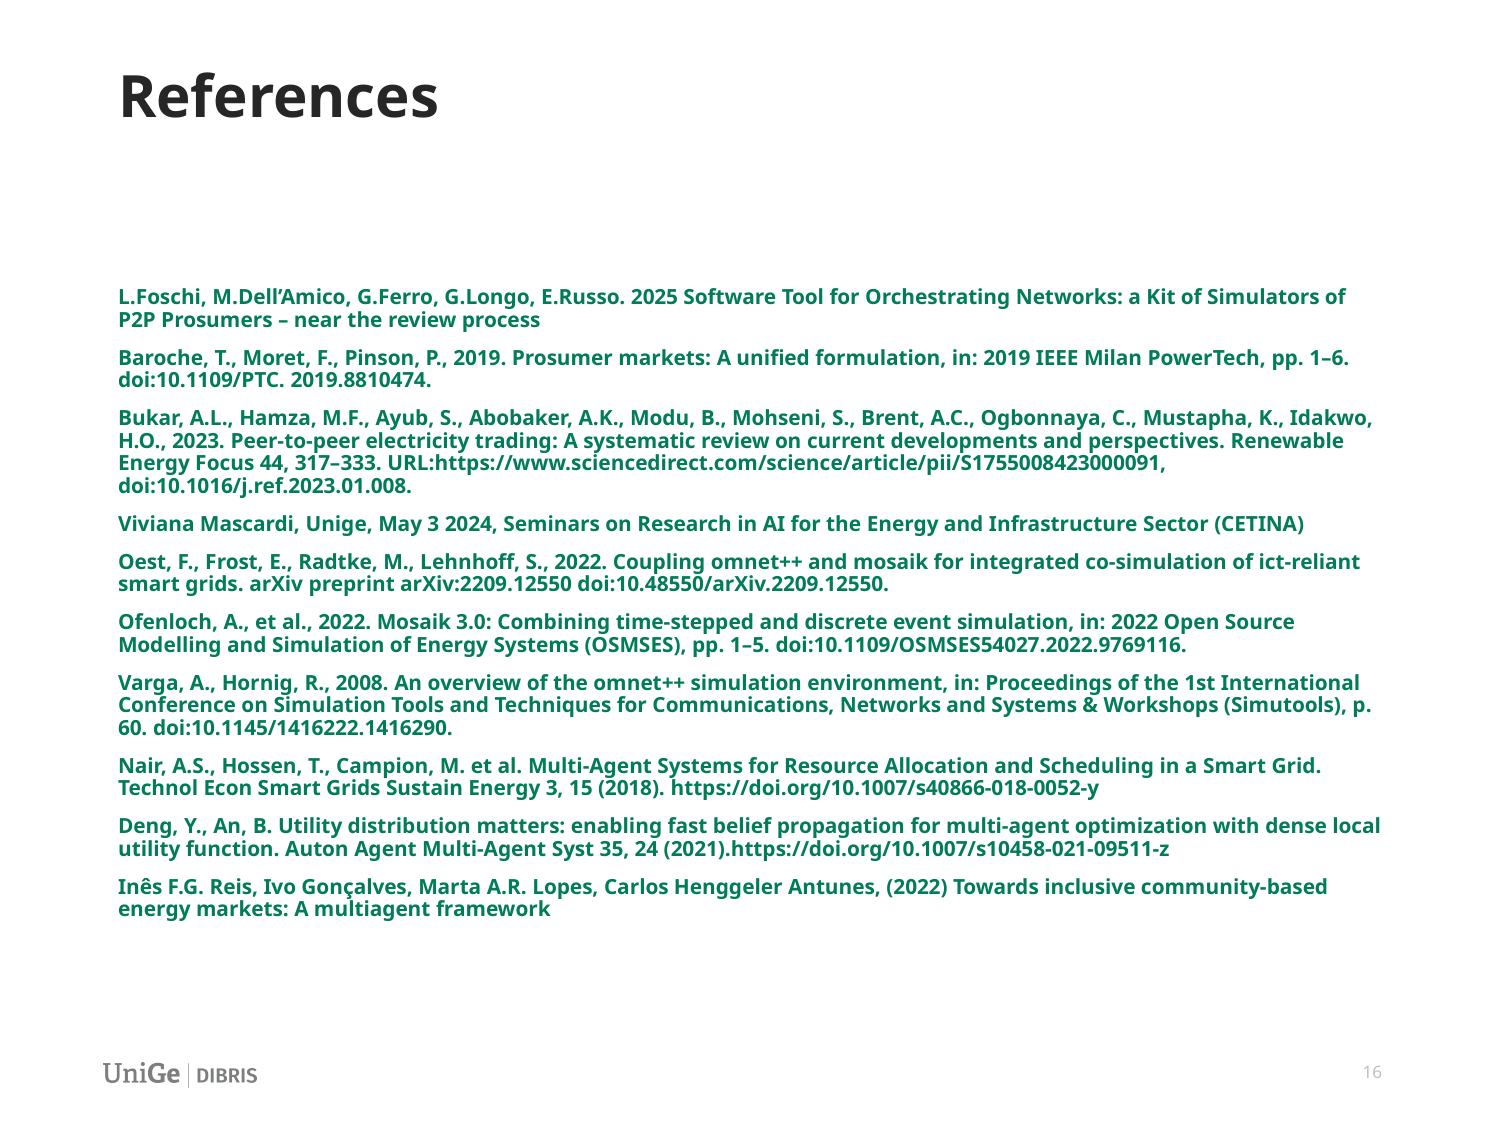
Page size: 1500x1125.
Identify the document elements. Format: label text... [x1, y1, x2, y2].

list L.Foschi, M.Dell’Amico, G.Ferro, G.Longo, E.Russo. 2025 Software Tool for Orchestrating Networks: a Kit of Simulators of P2P Prosumers – near the review process Baroche, T., Moret, F., Pinson, P., 2019. Prosumer markets: A unified formulation, in: 2019 IEEE Milan PowerTech, pp. 1–6. doi:10.1109/PTC. 2019.8810474. Bukar, A.L., Hamza, M.F., Ayub, S., Abobaker, A.K., Modu, B., Mohseni, S., Brent, A.C., Ogbonnaya, C., Mustapha, K., Idakwo, H.O., 2023. Peer-to-peer electricity trading: A systematic review on current developments and perspectives. Renewable Energy Focus 44, 317–333. URL:https://www.sciencedirect.com/science/article/pii/S1755008423000091, doi:10.1016/j.ref.2023.01.008. Viviana Mascardi, Unige, May 3 2024, Seminars on Research in AI for the Energy and Infrastructure Sector (CETINA) Oest, F., Frost, E., Radtke, M., Lehnhoff, S., 2022. Coupling omnet++ and mosaik for integrated co-simulation of ict-reliant smart grids. arXiv preprint arXiv:2209.12550 doi:10.48550/arXiv.2209.12550. Ofenloch, A., et al., 2022. Mosaik 3.0: Combining time-stepped and discrete event simulation, in: 2022 Open Source Modelling and Simulation of Energy Systems (OSMSES), pp. 1–5. doi:10.1109/OSMSES54027.2022.9769116. Varga, A., Hornig, R., 2008. An overview of the omnet++ simulation environment, in: Proceedings of the 1st International Conference on Simulation Tools and Techniques for Communications, Networks and Systems & Workshops (Simutools), p. 60. doi:10.1145/1416222.1416290. Nair, A.S., Hossen, T., Campion, M. et al. Multi-Agent Systems for Resource Allocation and Scheduling in a Smart Grid. Technol Econ Smart Grids Sustain Energy 3, 15 (2018). https://doi.org/10.1007/s40866-018-0052-y Deng, Y., An, B. Utility distribution matters: enabling fast belief propagation for multi-agent optimization with dense local utility function. Auton Agent Multi-Agent Syst 35, 24 (2021).https://doi.org/10.1007/s10458-021-09511-z Inês F.G. Reis, Ivo Gonçalves, Marta A.R. Lopes, Carlos Henggeler Antunes, (2022) Towards inclusive community-based energy markets: A multiagent framework [103, 222, 1397, 1018]
title References [103, 59, 1397, 222]
